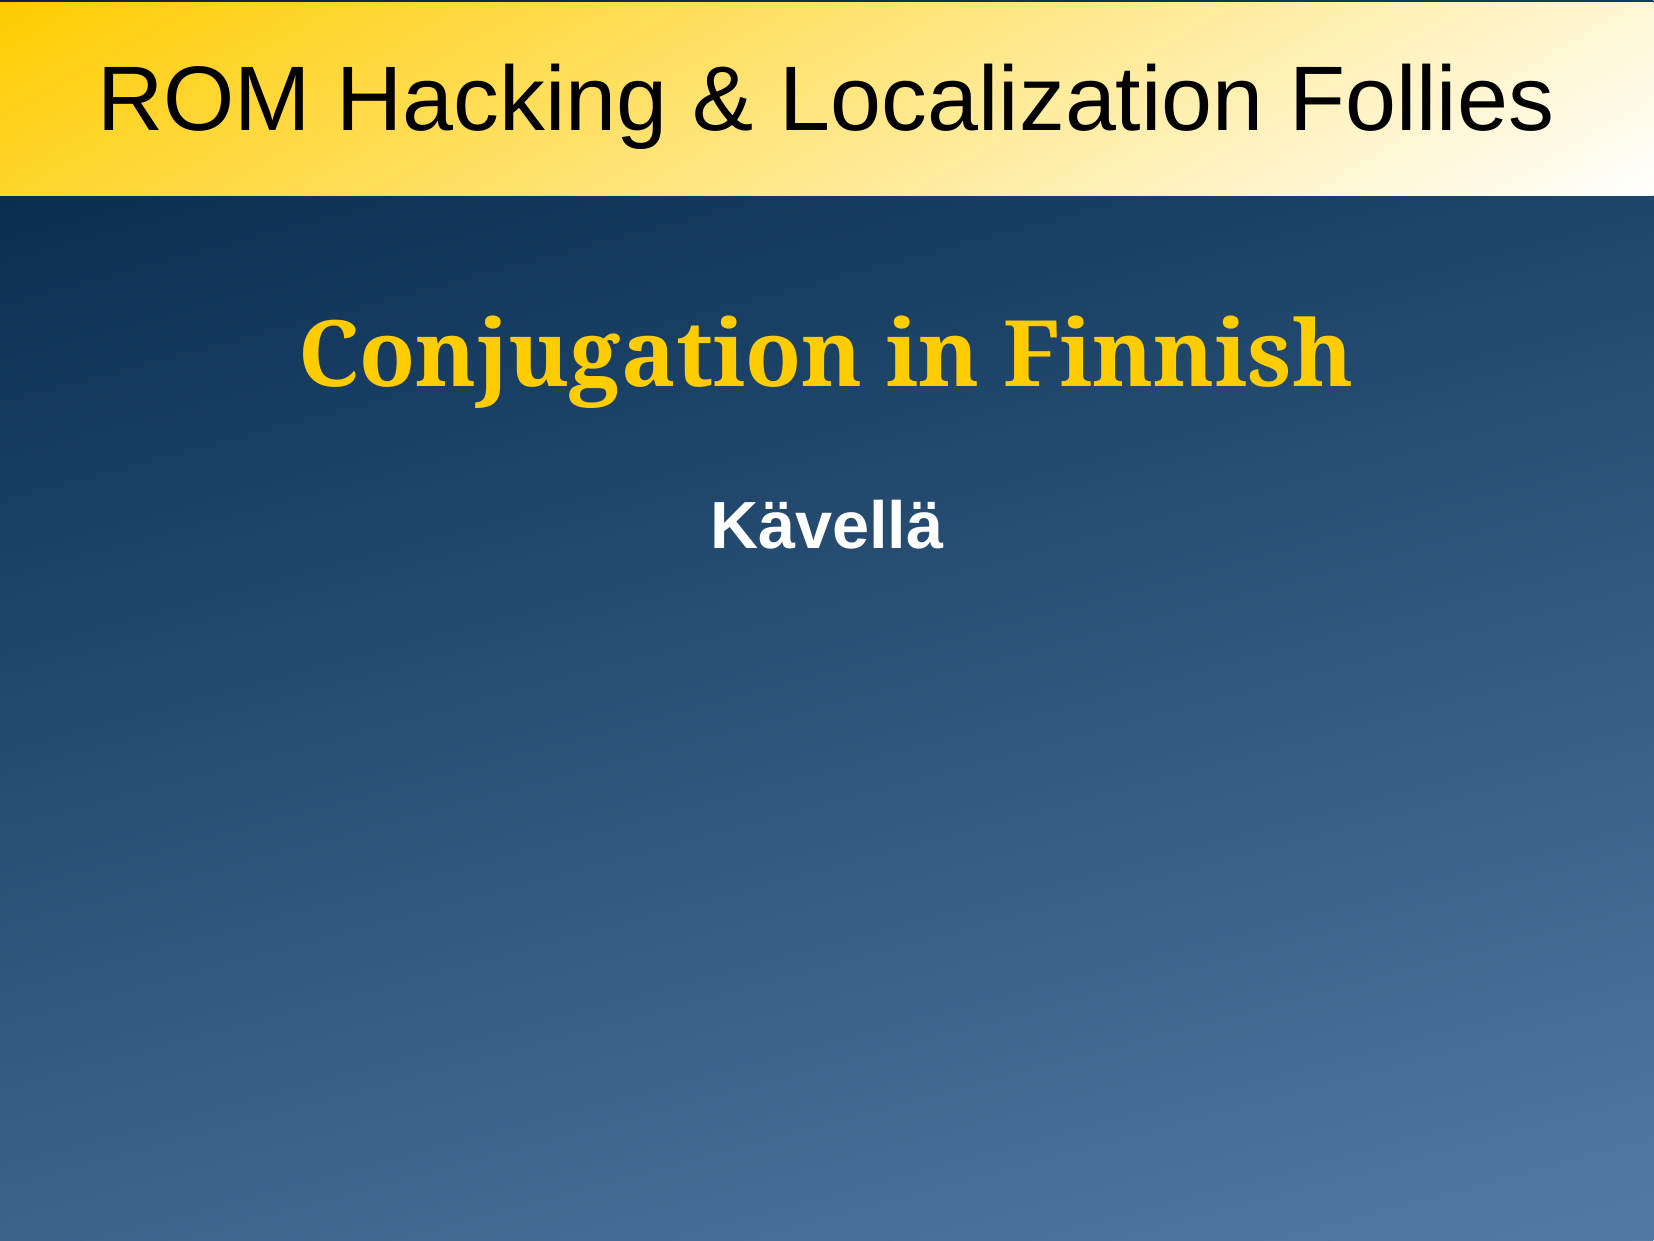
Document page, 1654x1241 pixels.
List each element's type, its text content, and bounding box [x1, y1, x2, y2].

subtitle Conjugation in Finnish Kävellä [82, 289, 1571, 1010]
title ROM Hacking & Localization Follies [0, 2, 1654, 196]
